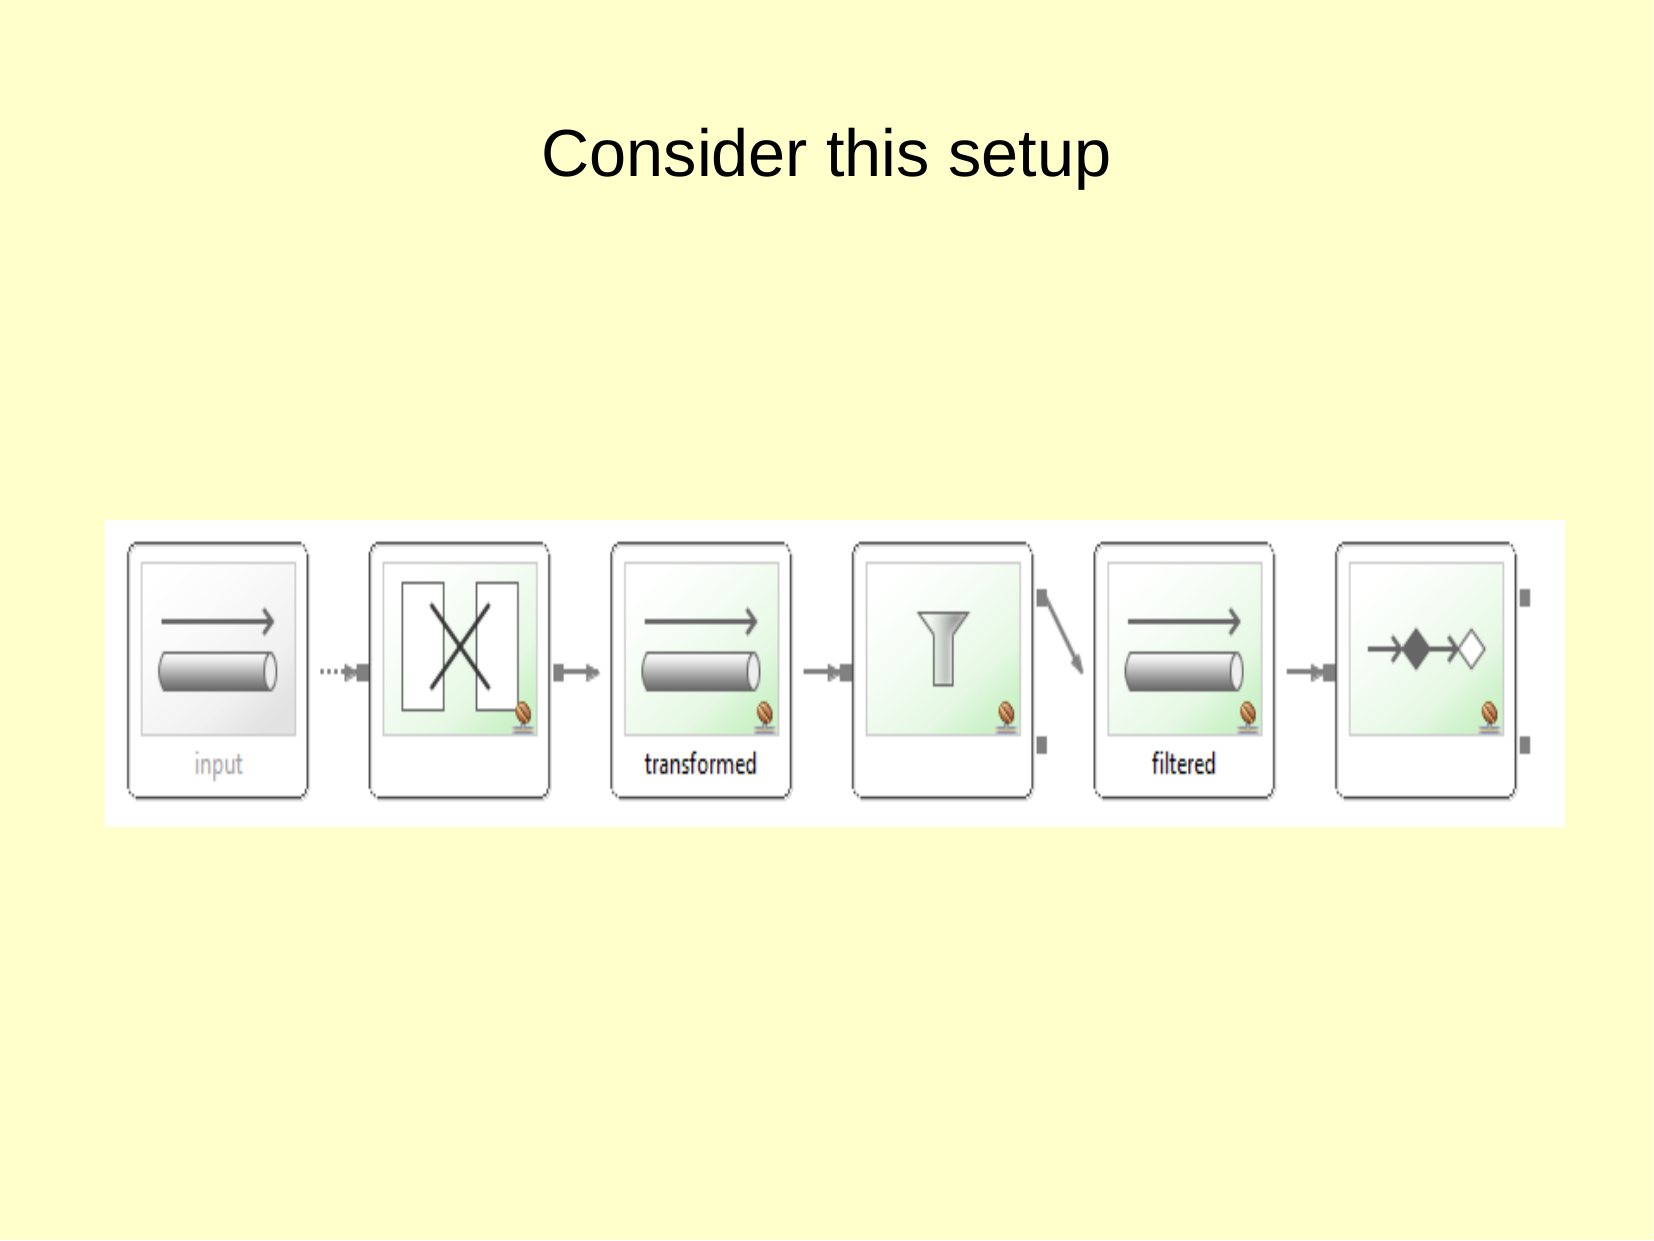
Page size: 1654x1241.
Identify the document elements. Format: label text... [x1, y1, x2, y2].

picture [105, 520, 1565, 827]
title Consider this setup [82, 49, 1571, 257]
